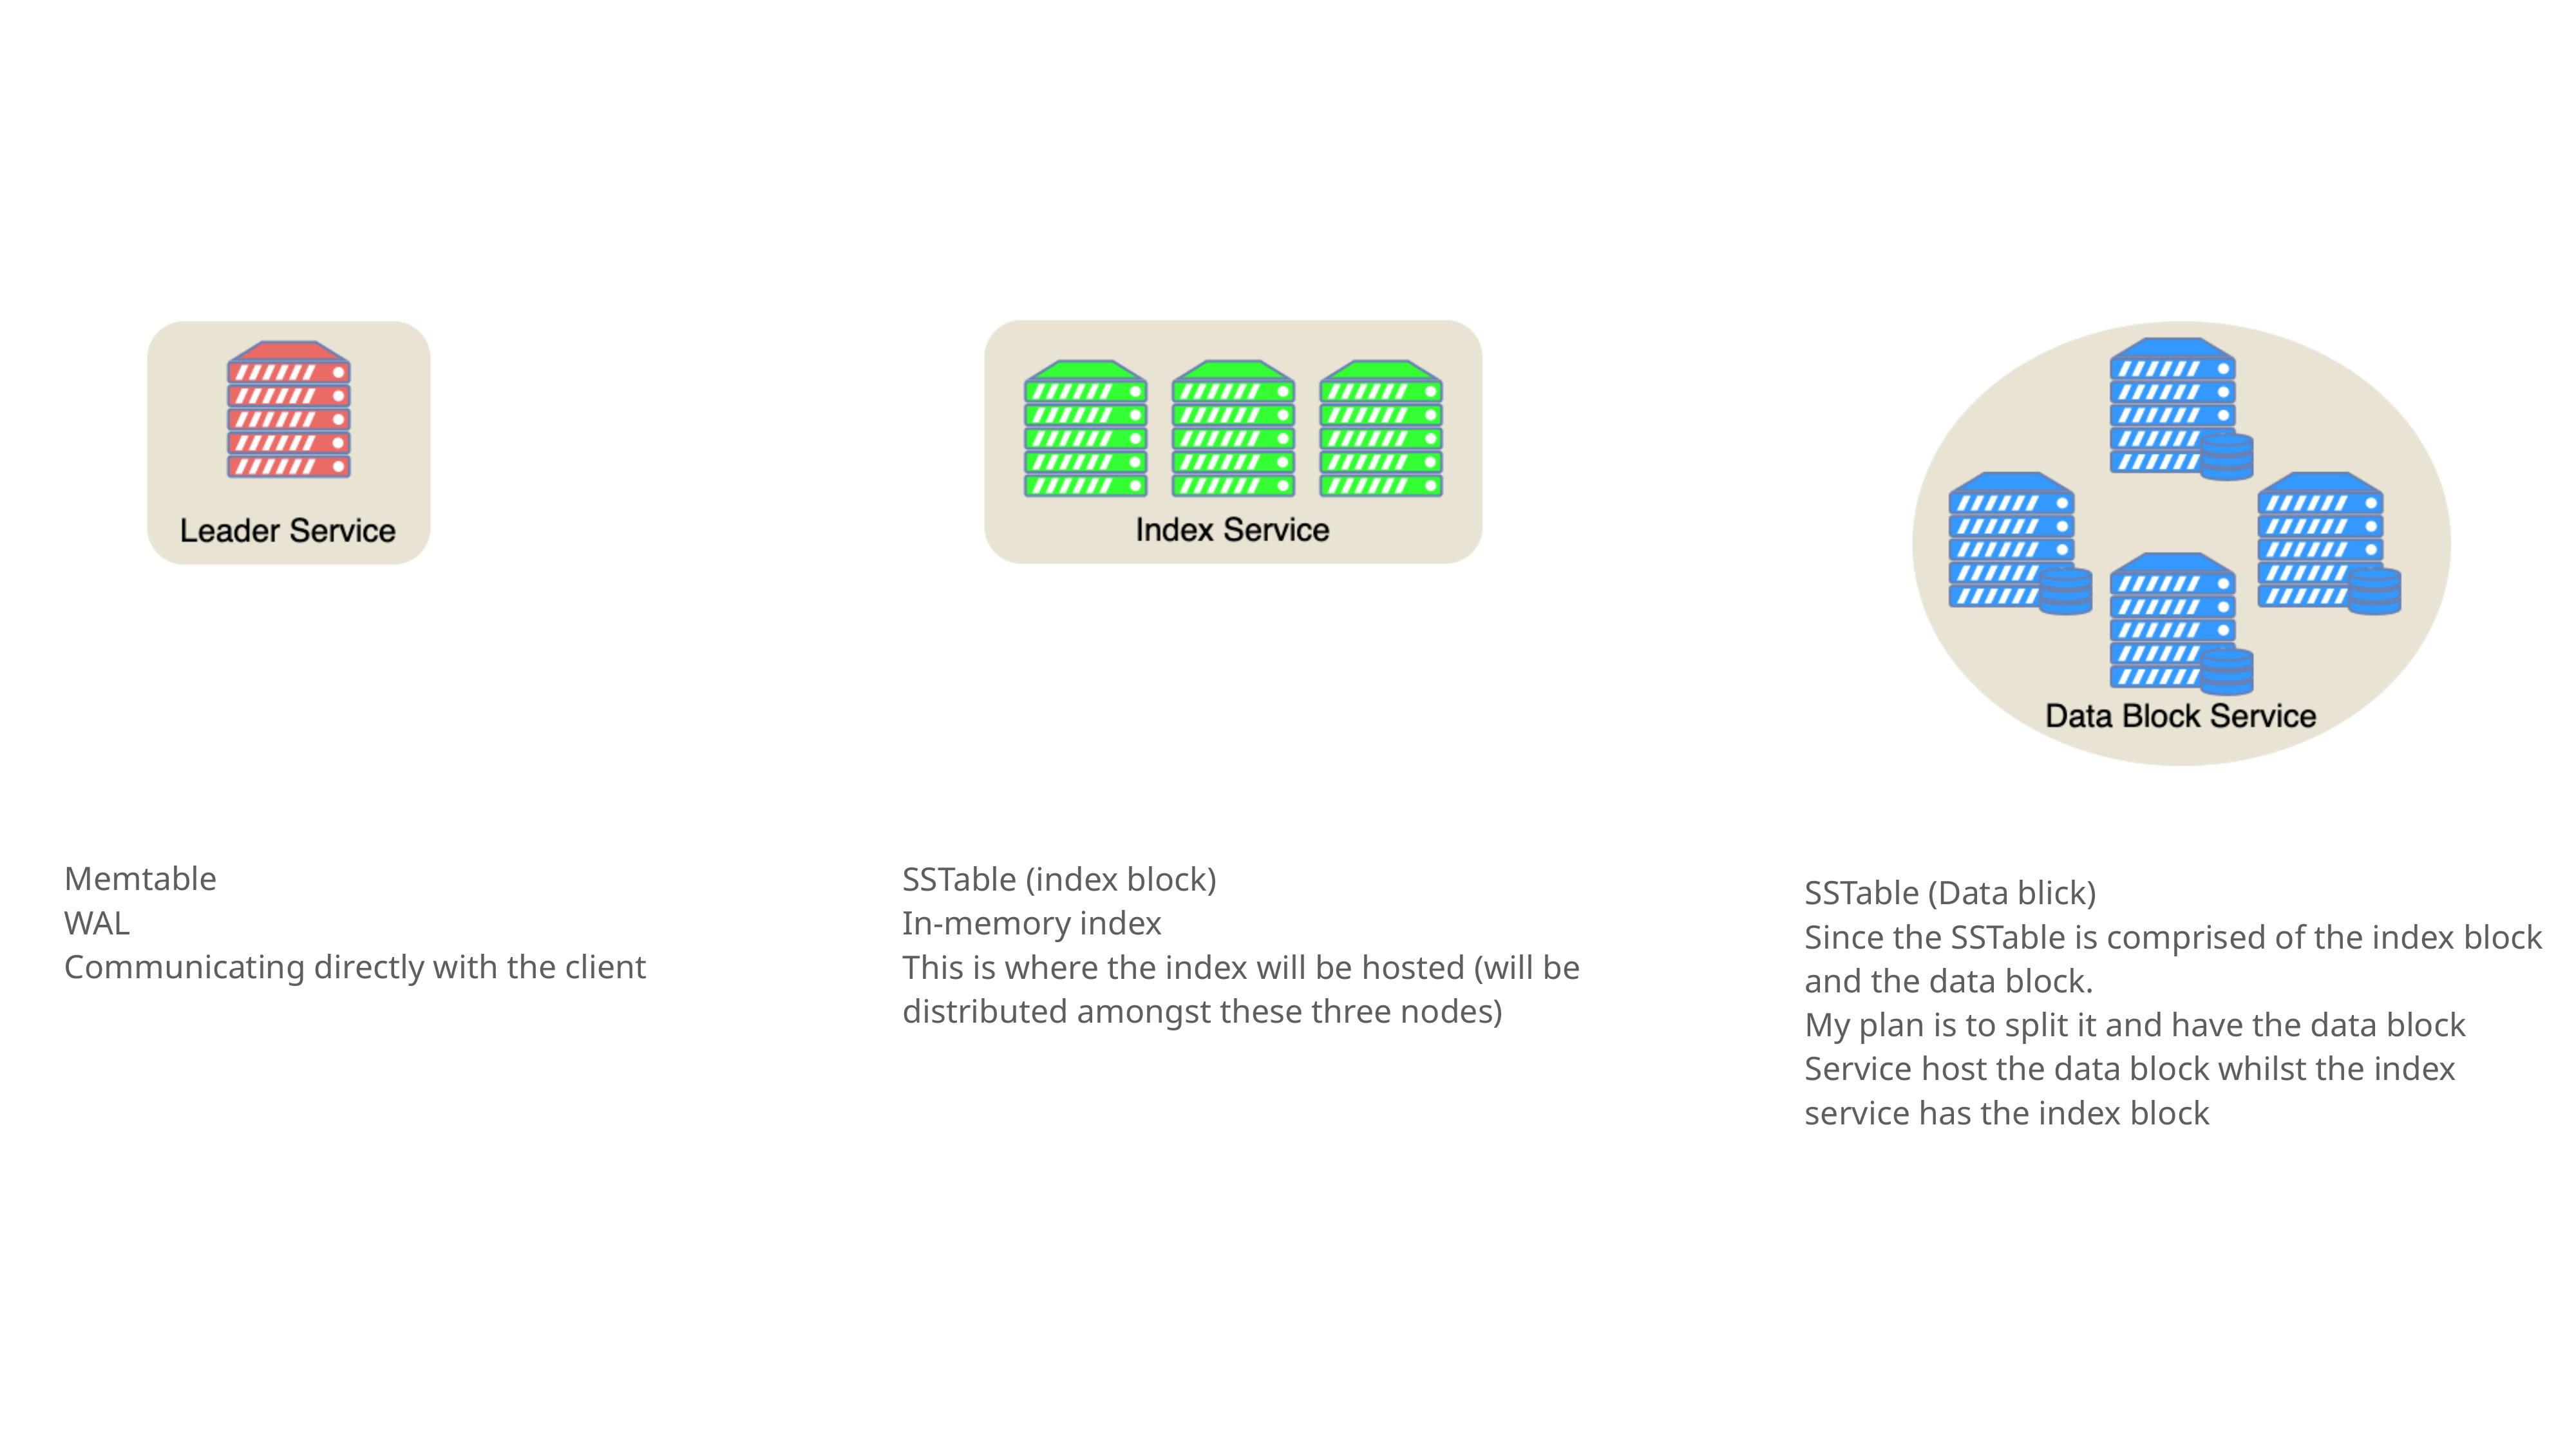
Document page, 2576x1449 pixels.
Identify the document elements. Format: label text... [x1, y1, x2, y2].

text_box Memtable WAL Communicating directly with the client [55, 851, 777, 1017]
picture [886, 281, 1569, 611]
text_box SSTable (index block) In-memory index This is where the index will be hosted (will be distributed amongst these three nodes) [893, 851, 1651, 1057]
text_box SSTable (Data blick) Since the SSTable is comprised of the index block and the data block. My plan is to split it and have the data block Service host the data block whilst the index service has the index block [1795, 865, 2572, 1148]
picture [4, 284, 587, 608]
picture [1830, 299, 2537, 799]
